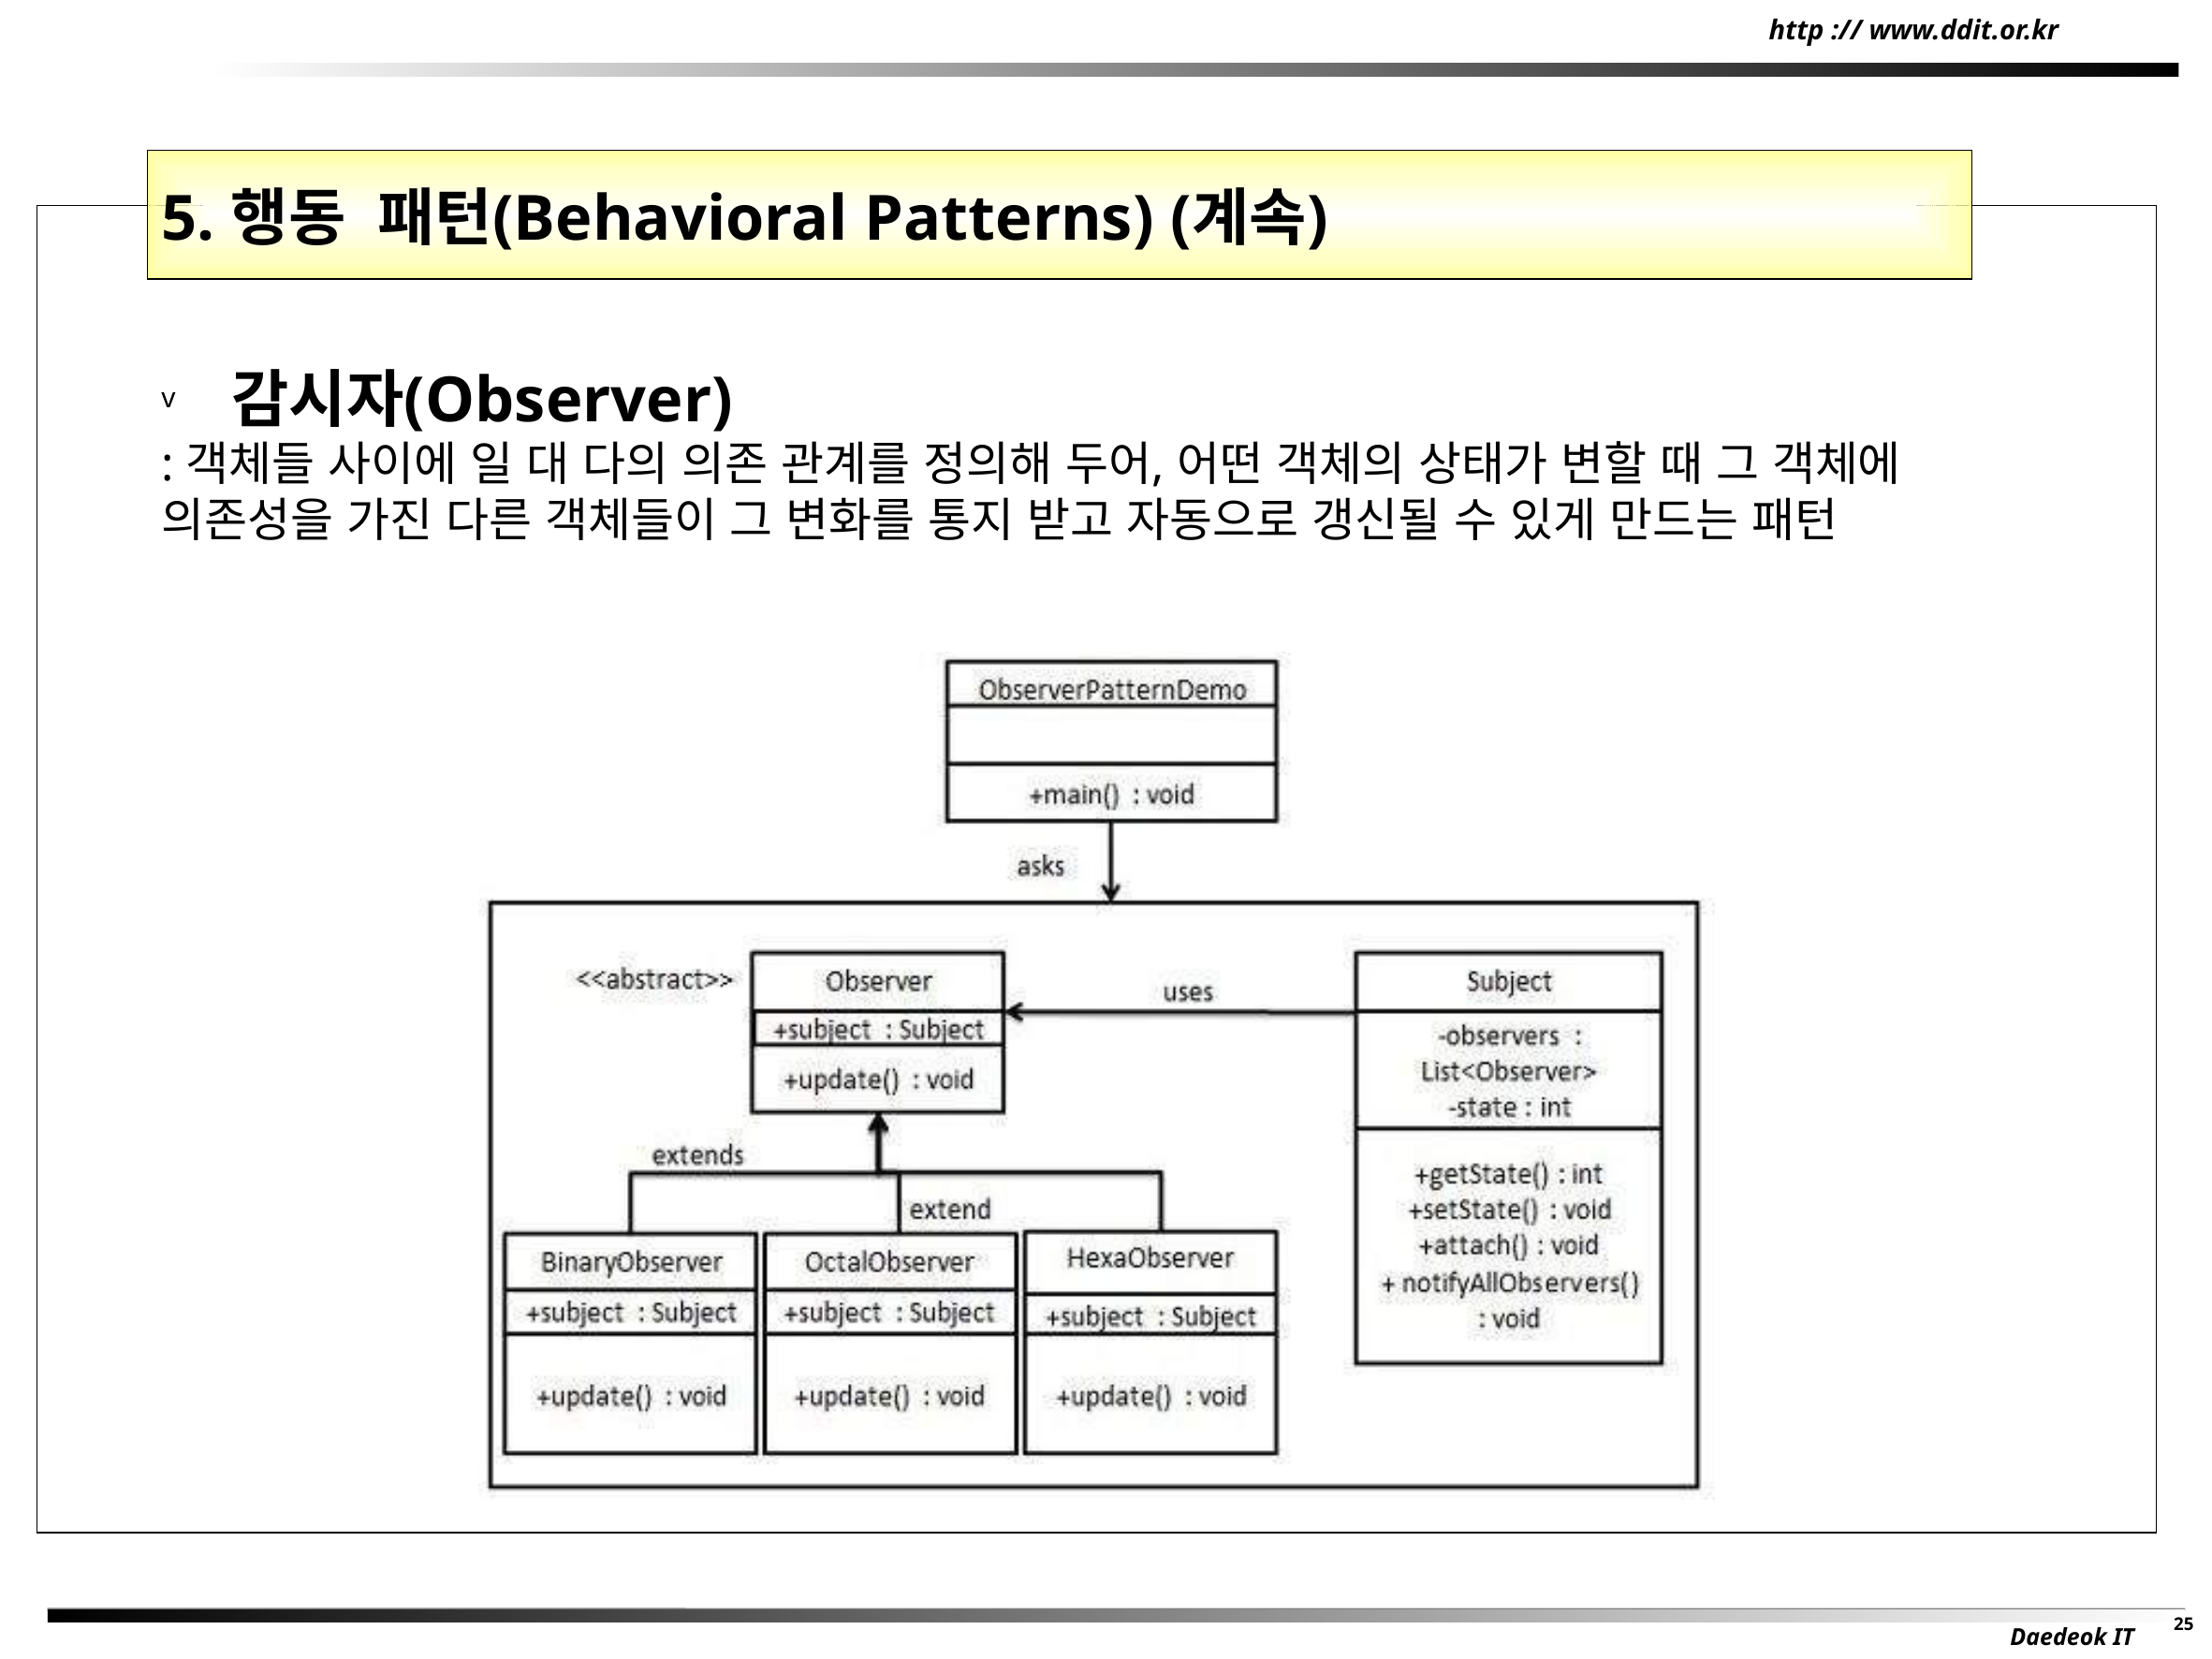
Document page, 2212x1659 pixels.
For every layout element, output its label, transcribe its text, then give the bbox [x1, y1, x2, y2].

text_box 감시자(Observer) : 객체들 사이에 일 대 다의 의존 관계를 정의해 두어, 어떤 객체의 상태가 변할 때 그 객체에 의존성을 가진 다른 객체들이 그 변화를 통지 받고 자동으로 갱신될 수 있게 만드는 패턴 [147, 352, 2046, 554]
picture [478, 652, 1715, 1505]
text_box 5. 행동 패턴(Behavioral Patterns) (계속) [147, 150, 1972, 280]
